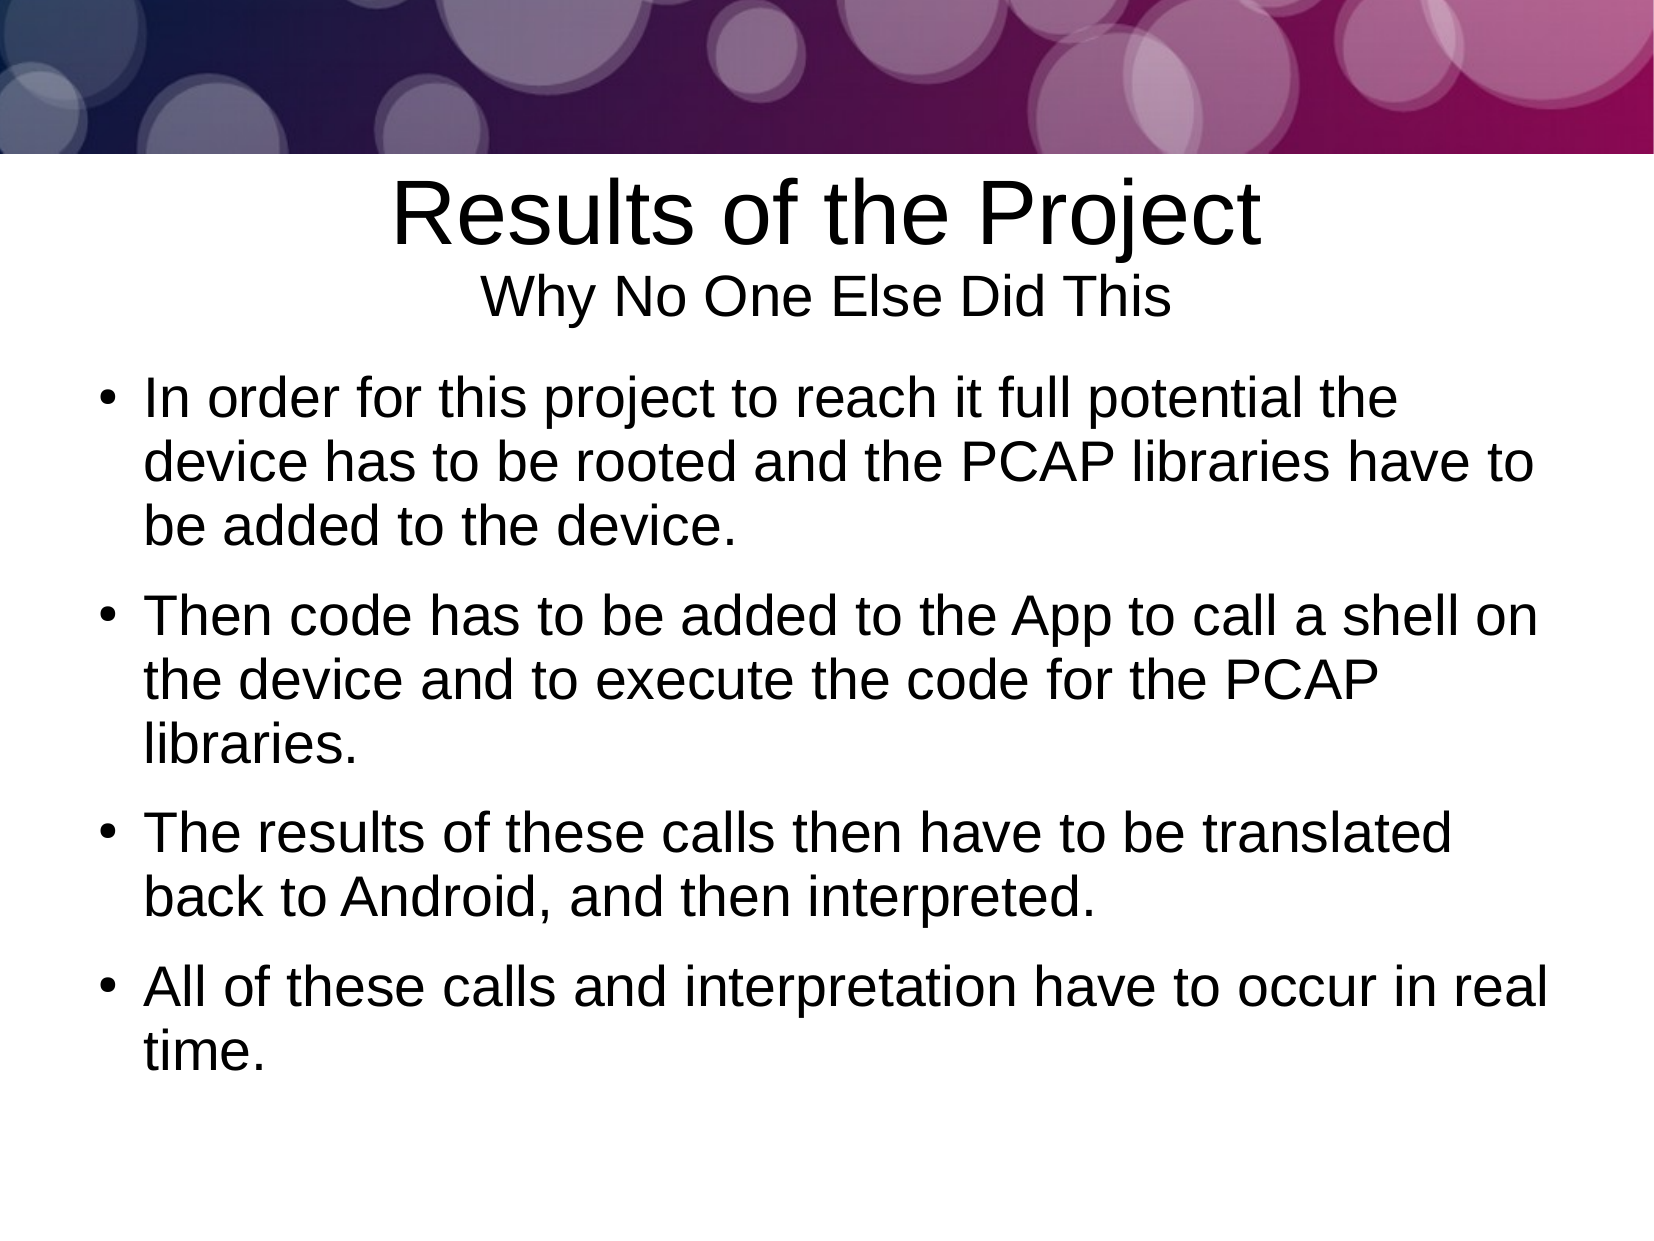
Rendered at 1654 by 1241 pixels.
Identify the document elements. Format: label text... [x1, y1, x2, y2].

picture [0, 0, 1654, 154]
title Results of the Project Why No One Else Did This [82, 159, 1571, 331]
list In order for this project to reach it full potential the device has to be rooted and the PCAP libraries have to be added to the device. Then code has to be added to the App to call a shell on the device and to execute the code for the PCAP libraries. The results of these calls then have to be translated back to Android, and then interpreted. All of these calls and interpretation have to occur in real time. [82, 366, 1571, 1087]
